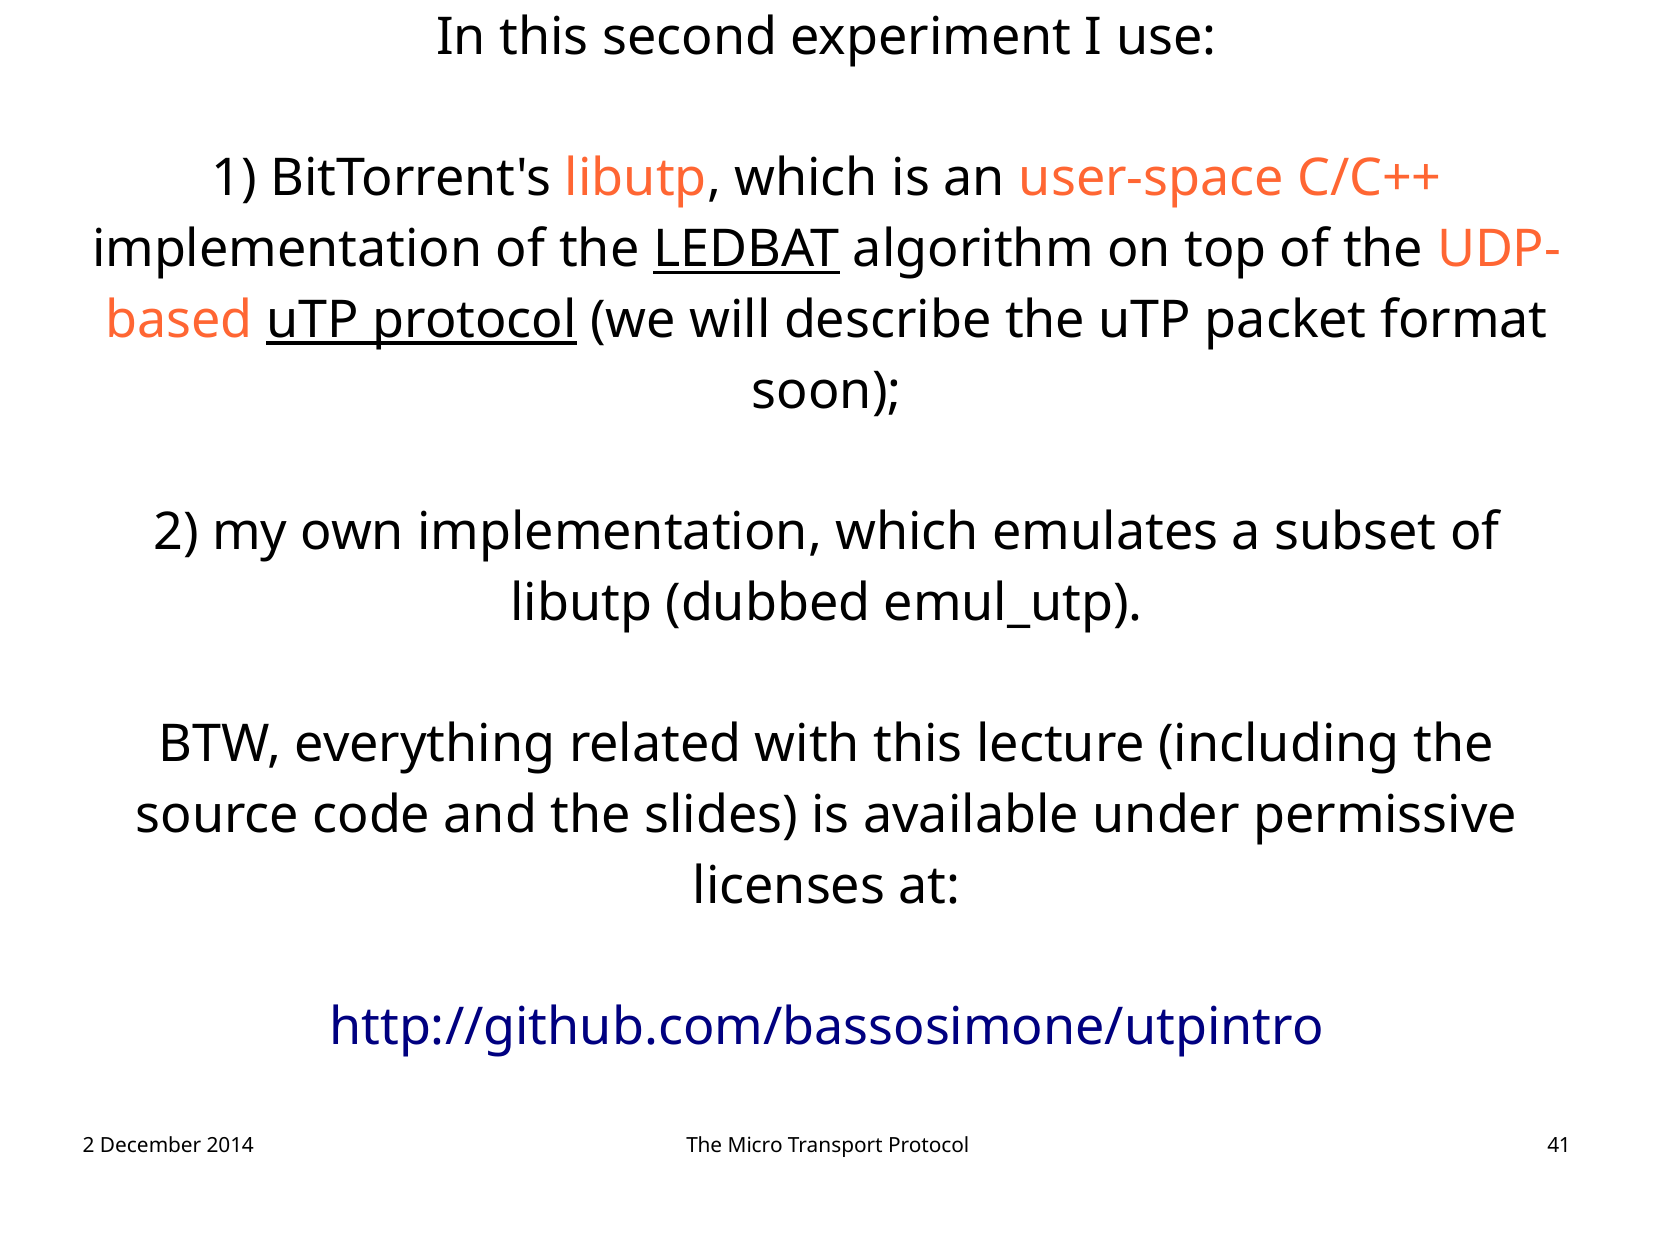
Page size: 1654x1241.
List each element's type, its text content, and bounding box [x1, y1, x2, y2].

subtitle In this second experiment I use: 1) BitTorrent's libutp, which is an user-space C/C++ implementation of the LEDBAT algorithm on top of the UDP-based uTP protocol (we will describe the uTP packet format soon); 2) my own implementation, which emulates a subset of libutp (dubbed emul_utp). BTW, everything related with this lecture (including the source code and the slides) is available under permissive licenses at: http://github.com/bassosimone/utpintro [82, 36, 1571, 1023]
